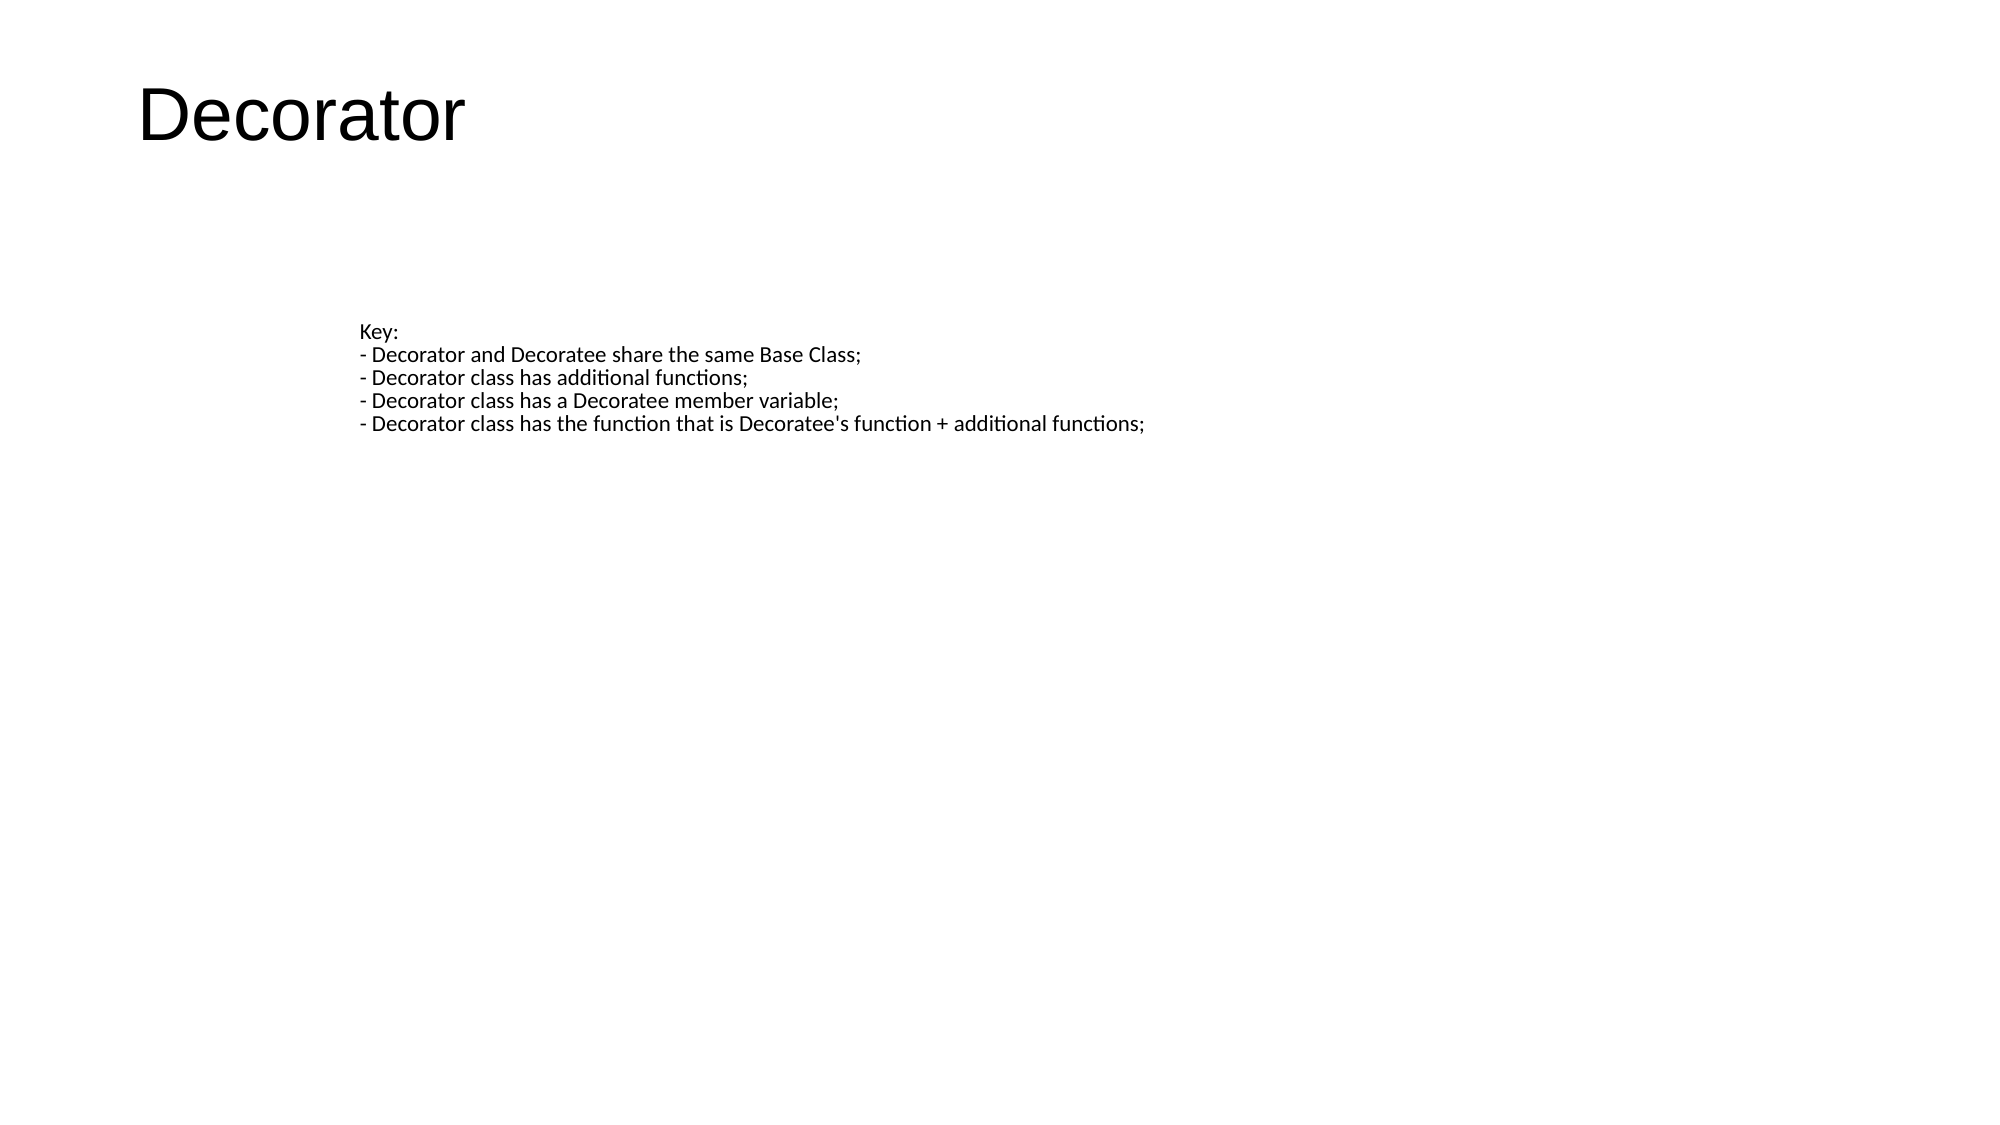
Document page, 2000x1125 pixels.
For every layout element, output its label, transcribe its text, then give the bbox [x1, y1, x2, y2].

text_box Key: - Decorator and Decoratee share the same Base Class; - Decorator class has additional functions; - Decorator class has a Decoratee member variable; - Decorator class has the function that is Decoratee's function + additional functions; [345, 315, 1441, 472]
title Decorator [137, 60, 526, 166]
